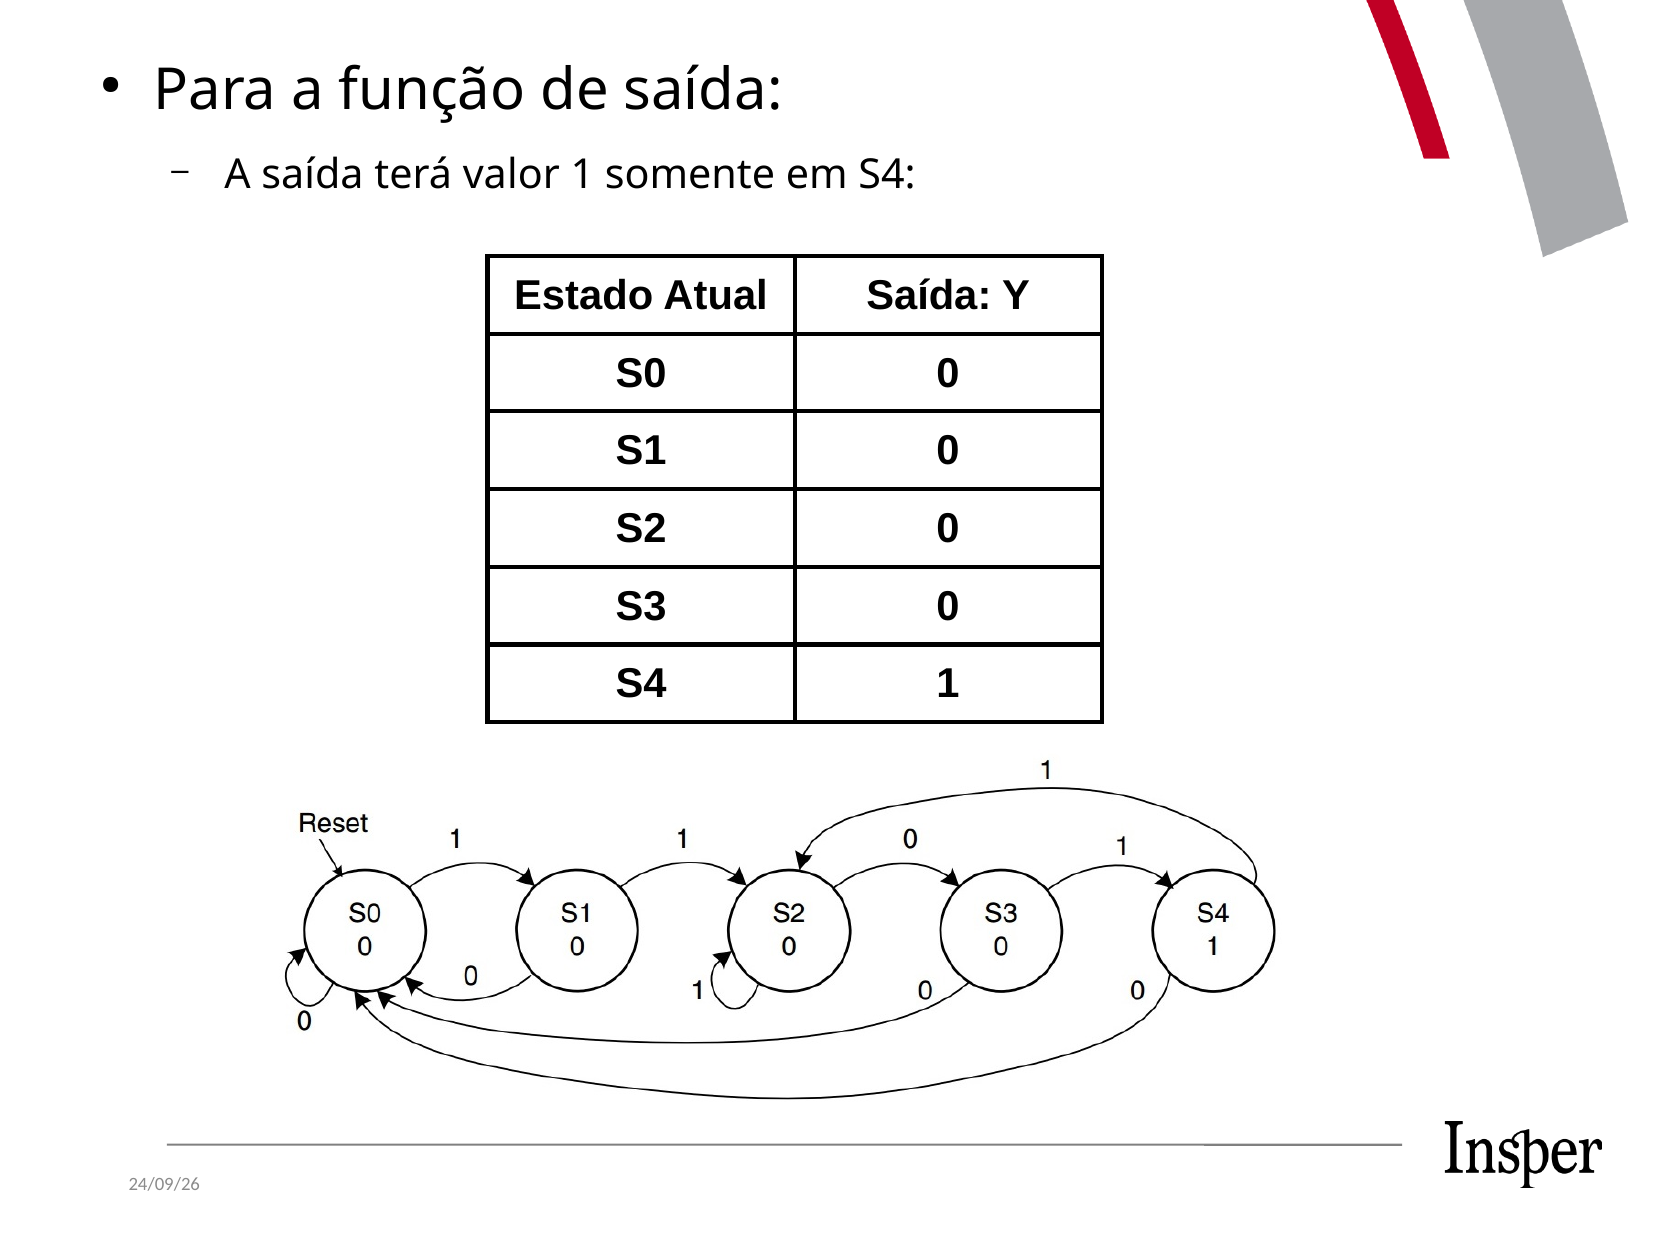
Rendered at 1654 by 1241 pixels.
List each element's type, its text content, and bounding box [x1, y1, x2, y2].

table_cell 0 [797, 413, 1100, 487]
table_cell S4 [490, 647, 793, 720]
table_cell S2 [490, 491, 793, 565]
table_cell 0 [797, 336, 1100, 409]
table_cell S3 [490, 569, 793, 642]
table_cell 0 [797, 569, 1100, 642]
table_header Estado Atual [490, 258, 793, 332]
picture [271, 749, 1286, 1111]
table_cell 0 [797, 491, 1100, 565]
list Para a função de saída: A saída terá valor 1 somente em S4: [82, 59, 1571, 1123]
table_cell 1 [797, 647, 1100, 720]
table_cell S1 [490, 413, 793, 487]
table_header Saída: Y [797, 258, 1100, 332]
table_cell S0 [490, 336, 793, 409]
